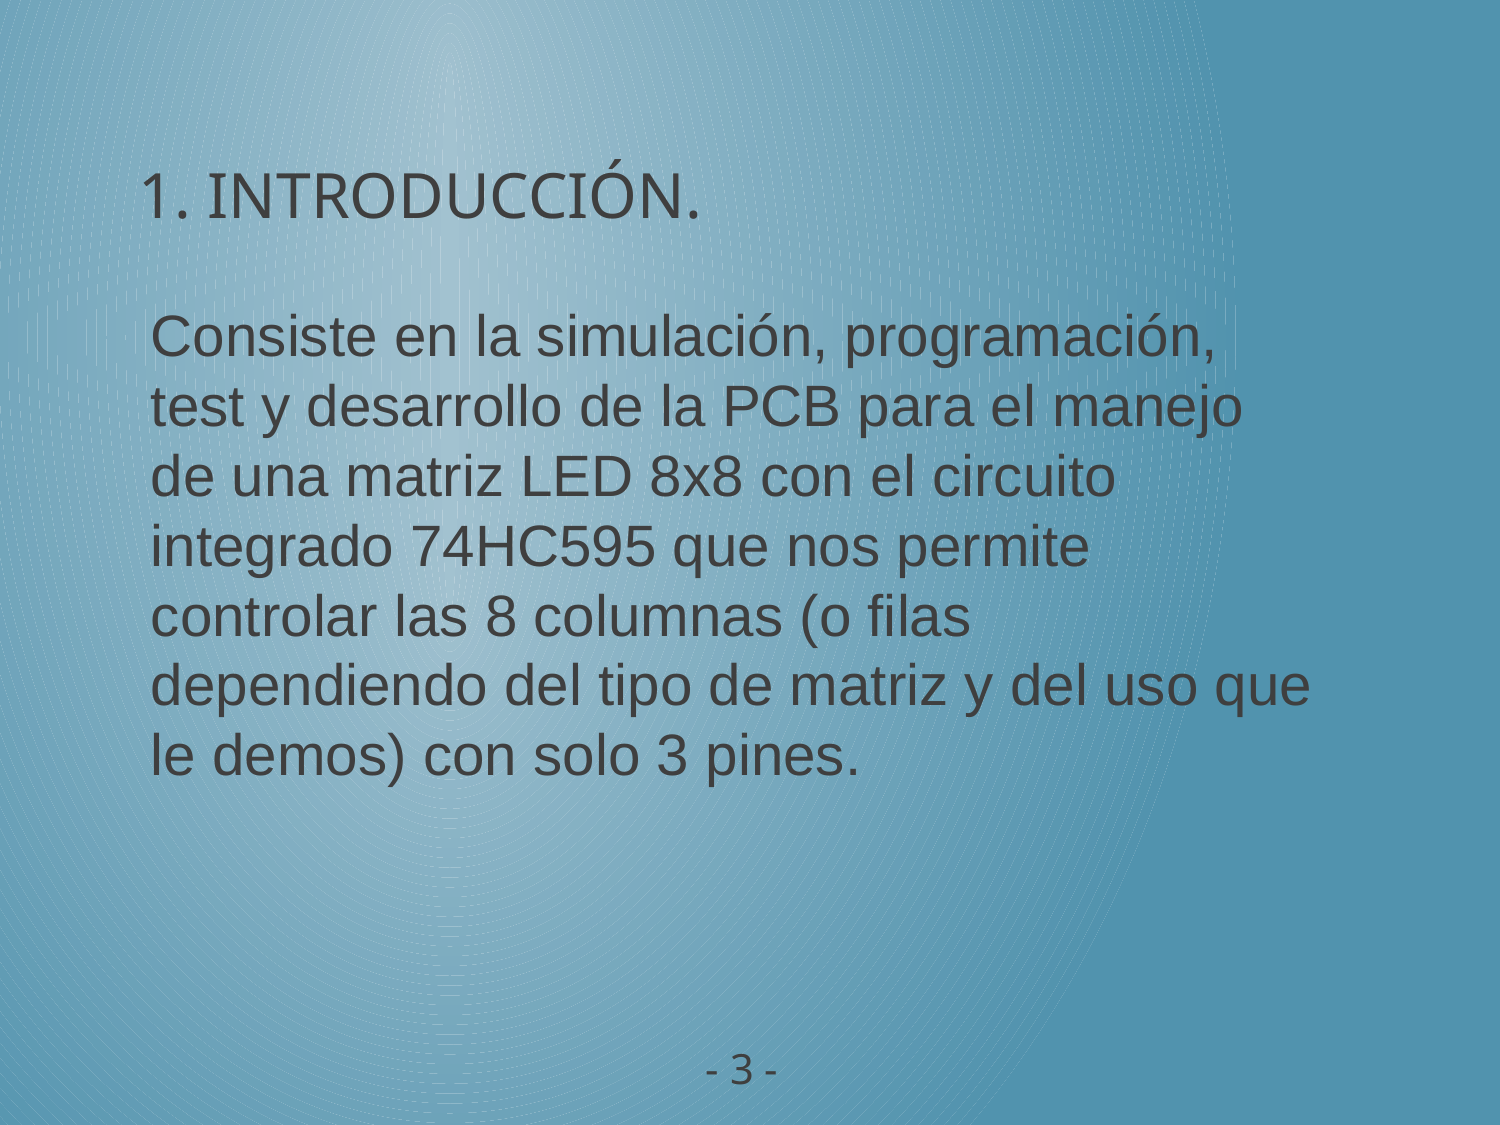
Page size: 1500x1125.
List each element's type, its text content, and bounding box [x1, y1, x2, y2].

list Consiste en la simulación, programación, test y desarrollo de la PCB para el manejo de una matriz LED 8x8 con el circuito integrado 74HC595 que nos permite controlar las 8 columnas (o filas dependiendo del tipo de matriz y del uso que le demos) con solo 3 pines. [135, 290, 1341, 891]
text_box - 3 - [690, 1034, 833, 1106]
title 1. INTRODUCCIÓN. [123, 149, 980, 474]
